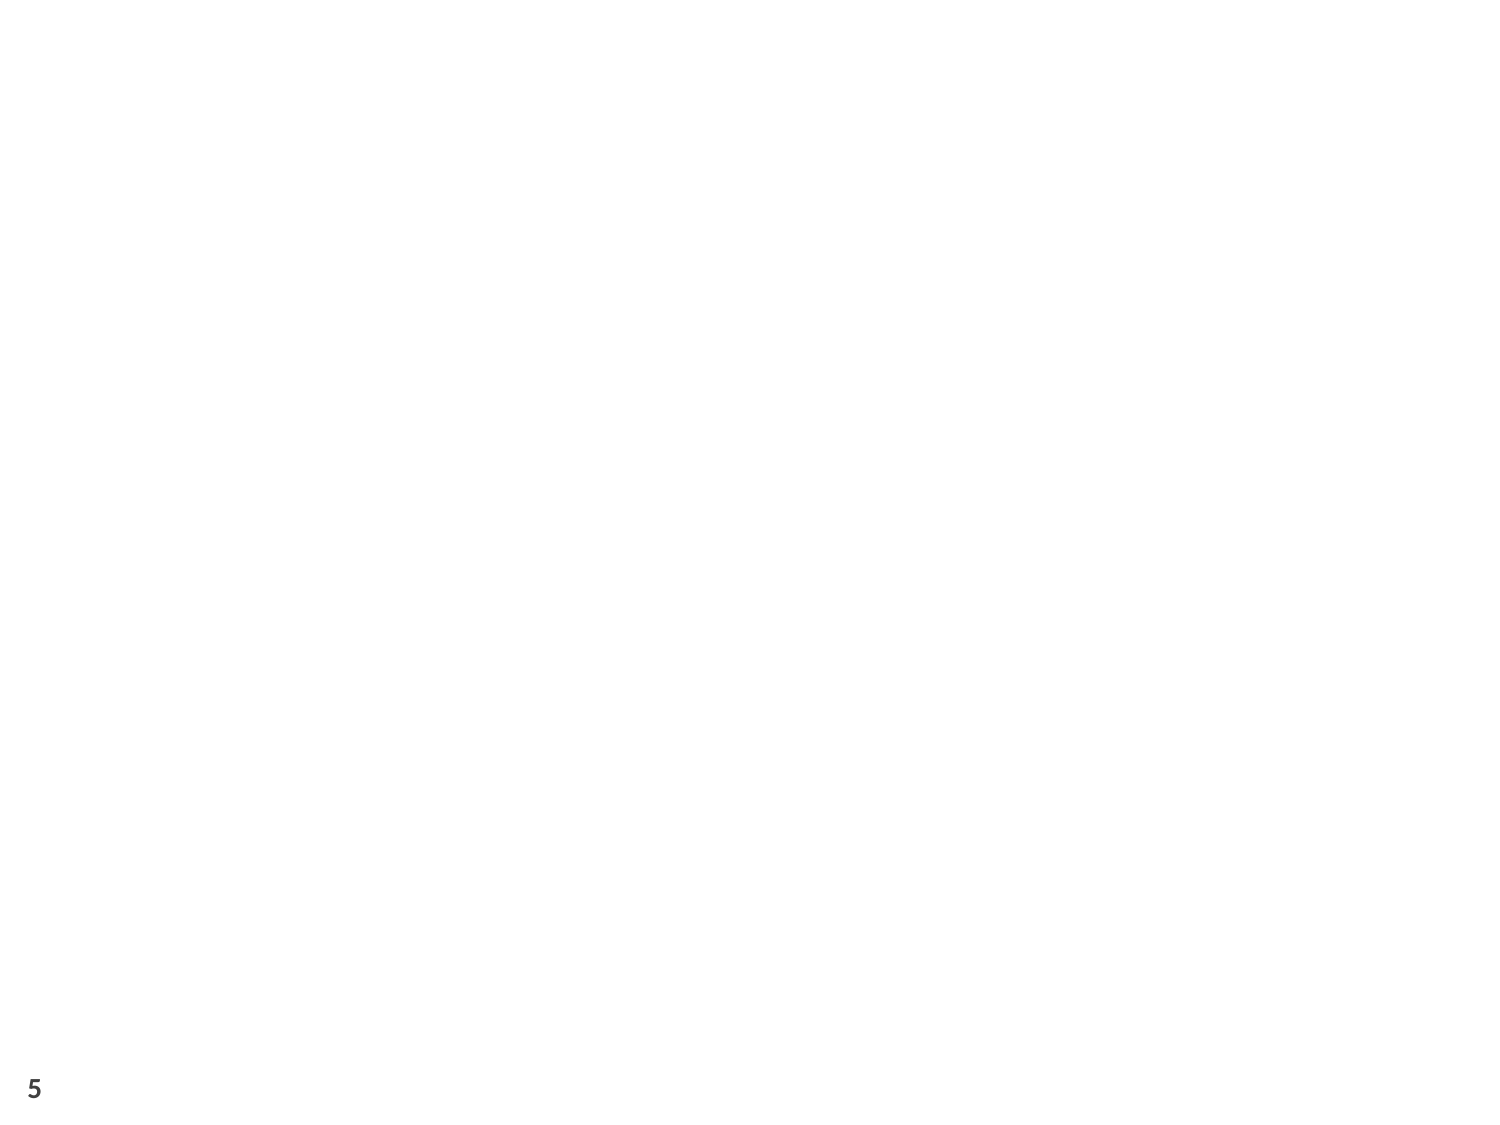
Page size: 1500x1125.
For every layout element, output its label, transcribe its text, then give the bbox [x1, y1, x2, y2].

text_box <number> [12, 1052, 363, 1113]
